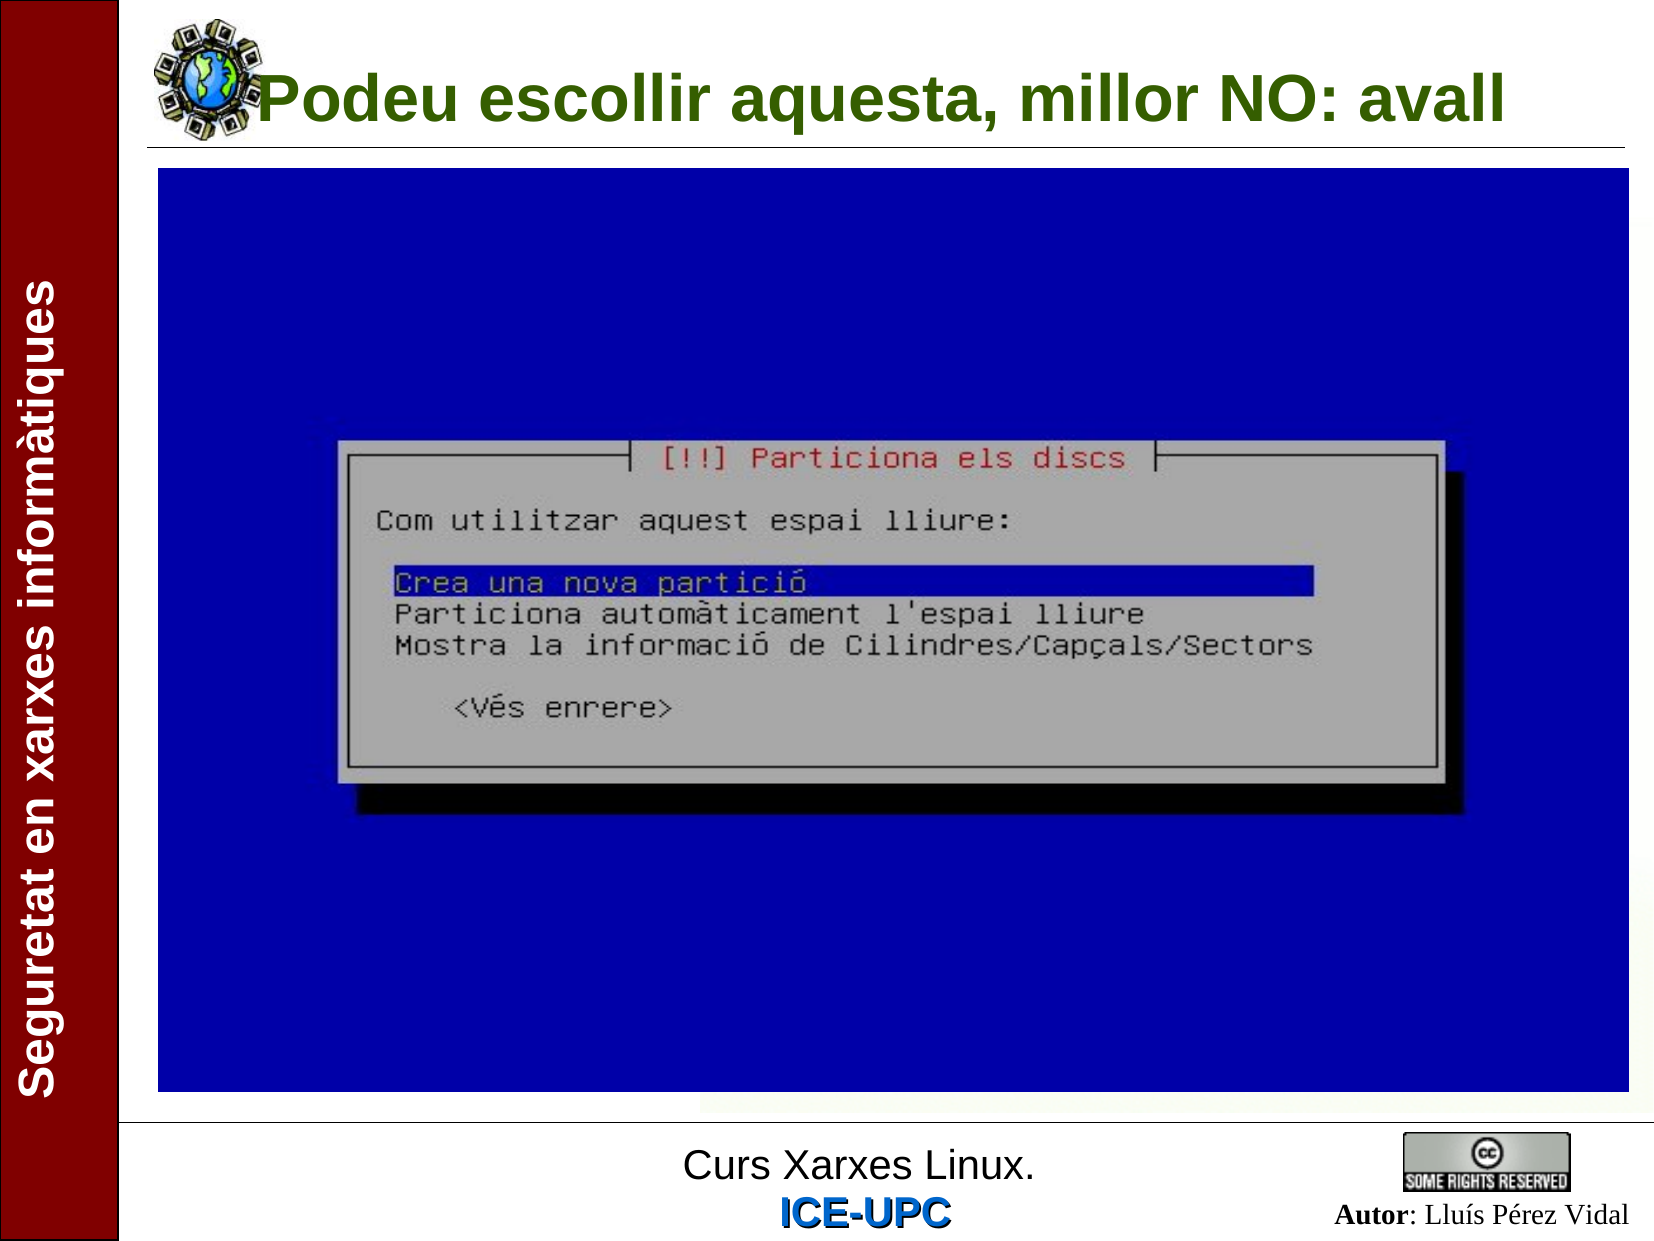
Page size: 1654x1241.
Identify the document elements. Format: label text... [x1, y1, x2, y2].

picture [1403, 1132, 1571, 1192]
picture [154, 19, 268, 49]
picture [158, 168, 1654, 1113]
title Podeu escollir aquesta, millor NO: avall [129, 49, 1619, 148]
list Croquis d'arquitectura mostrant les 3 zones [141, 242, 868, 1093]
